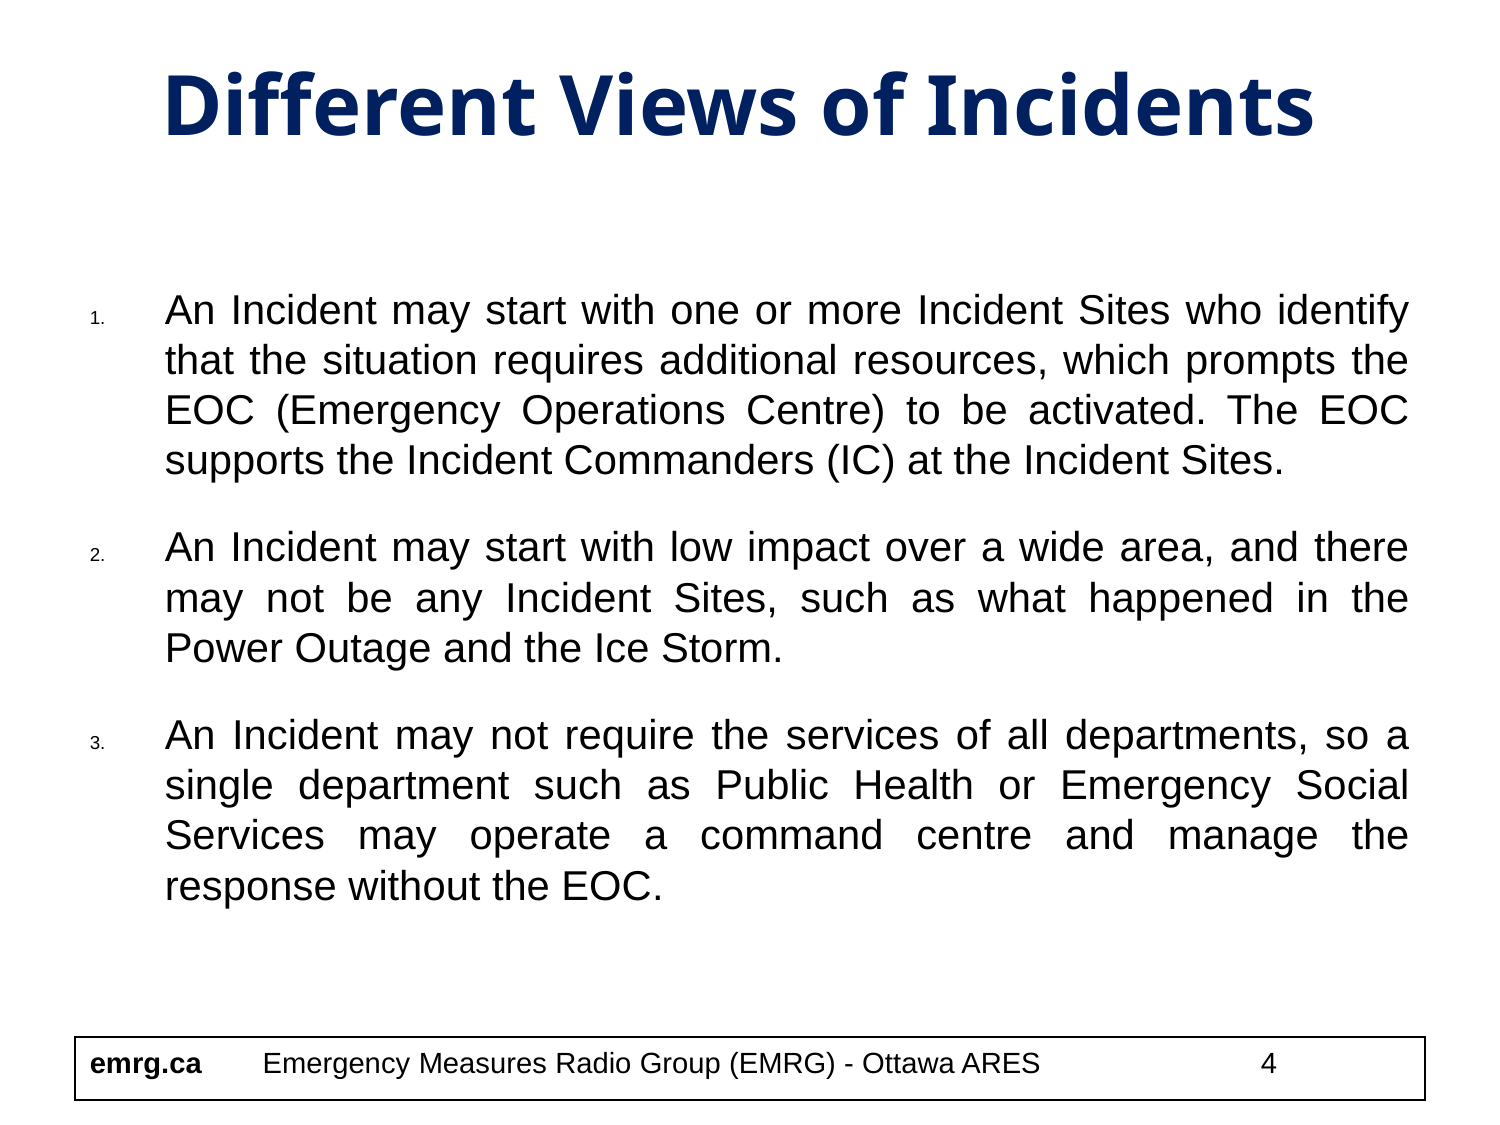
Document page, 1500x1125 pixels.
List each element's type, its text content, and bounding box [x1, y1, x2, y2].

title Different Views of Incidents [75, 45, 1425, 213]
slide_number <number> [1246, 1037, 1425, 1103]
list An Incident may start with one or more Incident Sites who identify that the situation requires additional resources, which prompts the EOC (Emergency Operations Centre) to be activated. The EOC supports the Incident Commanders (IC) at the Incident Sites. An Incident may start with low impact over a wide area, and there may not be any Incident Sites, such as what happened in the Power Outage and the Ice Storm. An Incident may not require the services of all departments, so a single department such as Public Health or Emergency Social Services may operate a command centre and manage the response without the EOC. [75, 275, 1425, 1038]
footer Emergency Measures Radio Group (EMRG) - Ottawa ARES [247, 1037, 1238, 1103]
